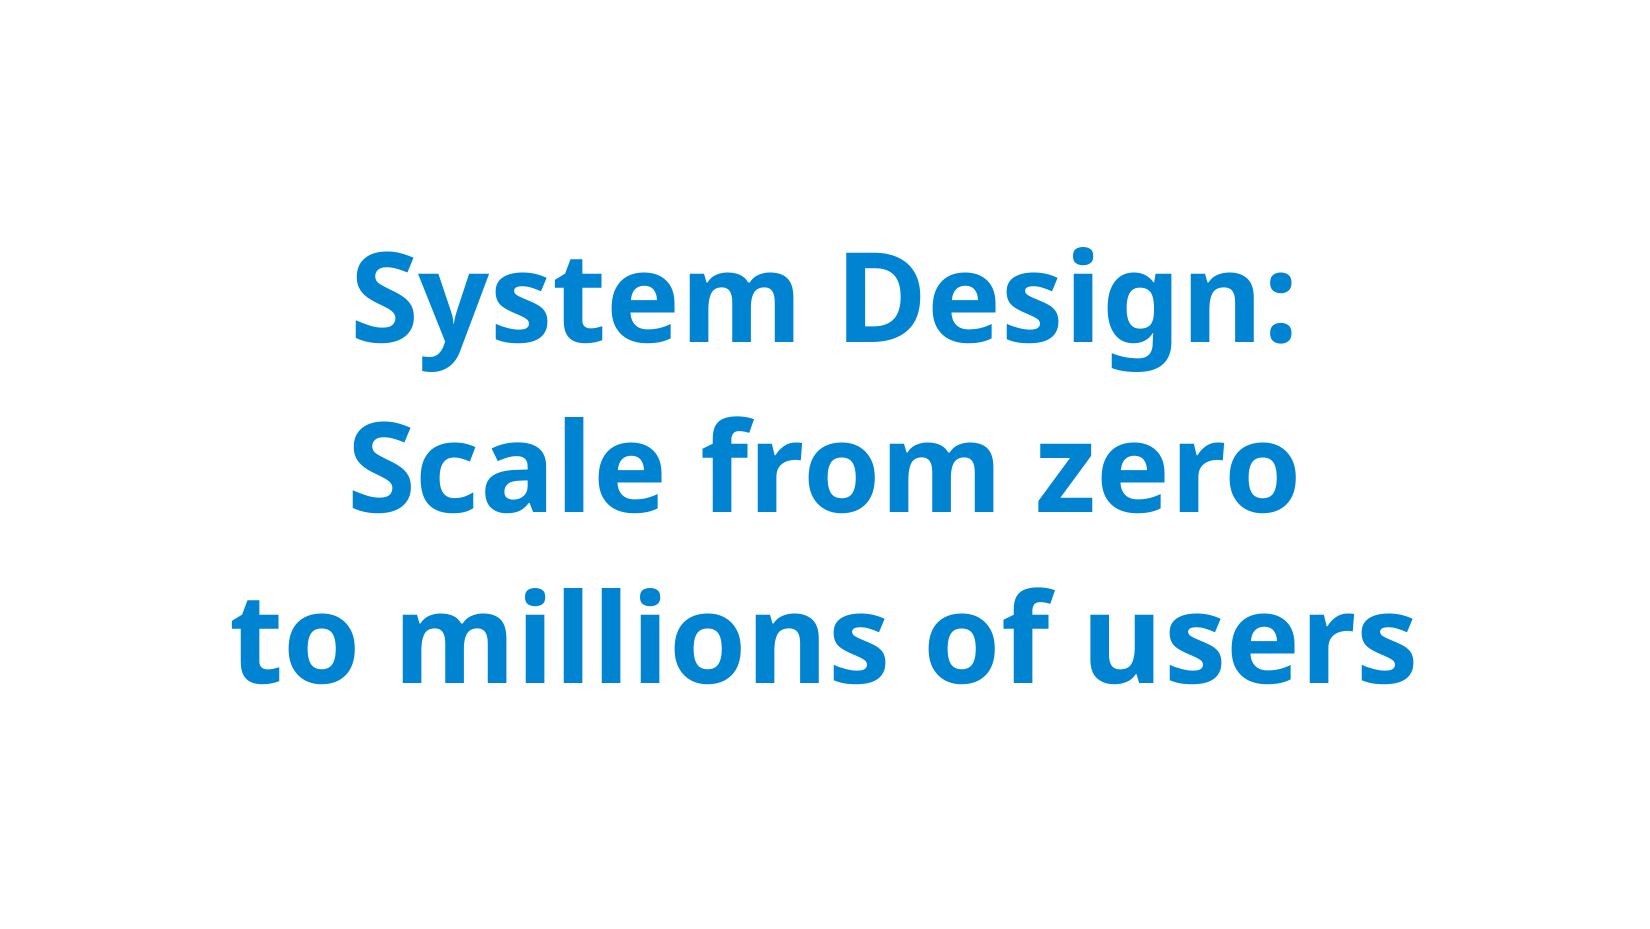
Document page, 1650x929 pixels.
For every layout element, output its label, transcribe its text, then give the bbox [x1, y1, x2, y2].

subtitle System Design: Scale from zero to millions of users [0, 0, 1650, 929]
